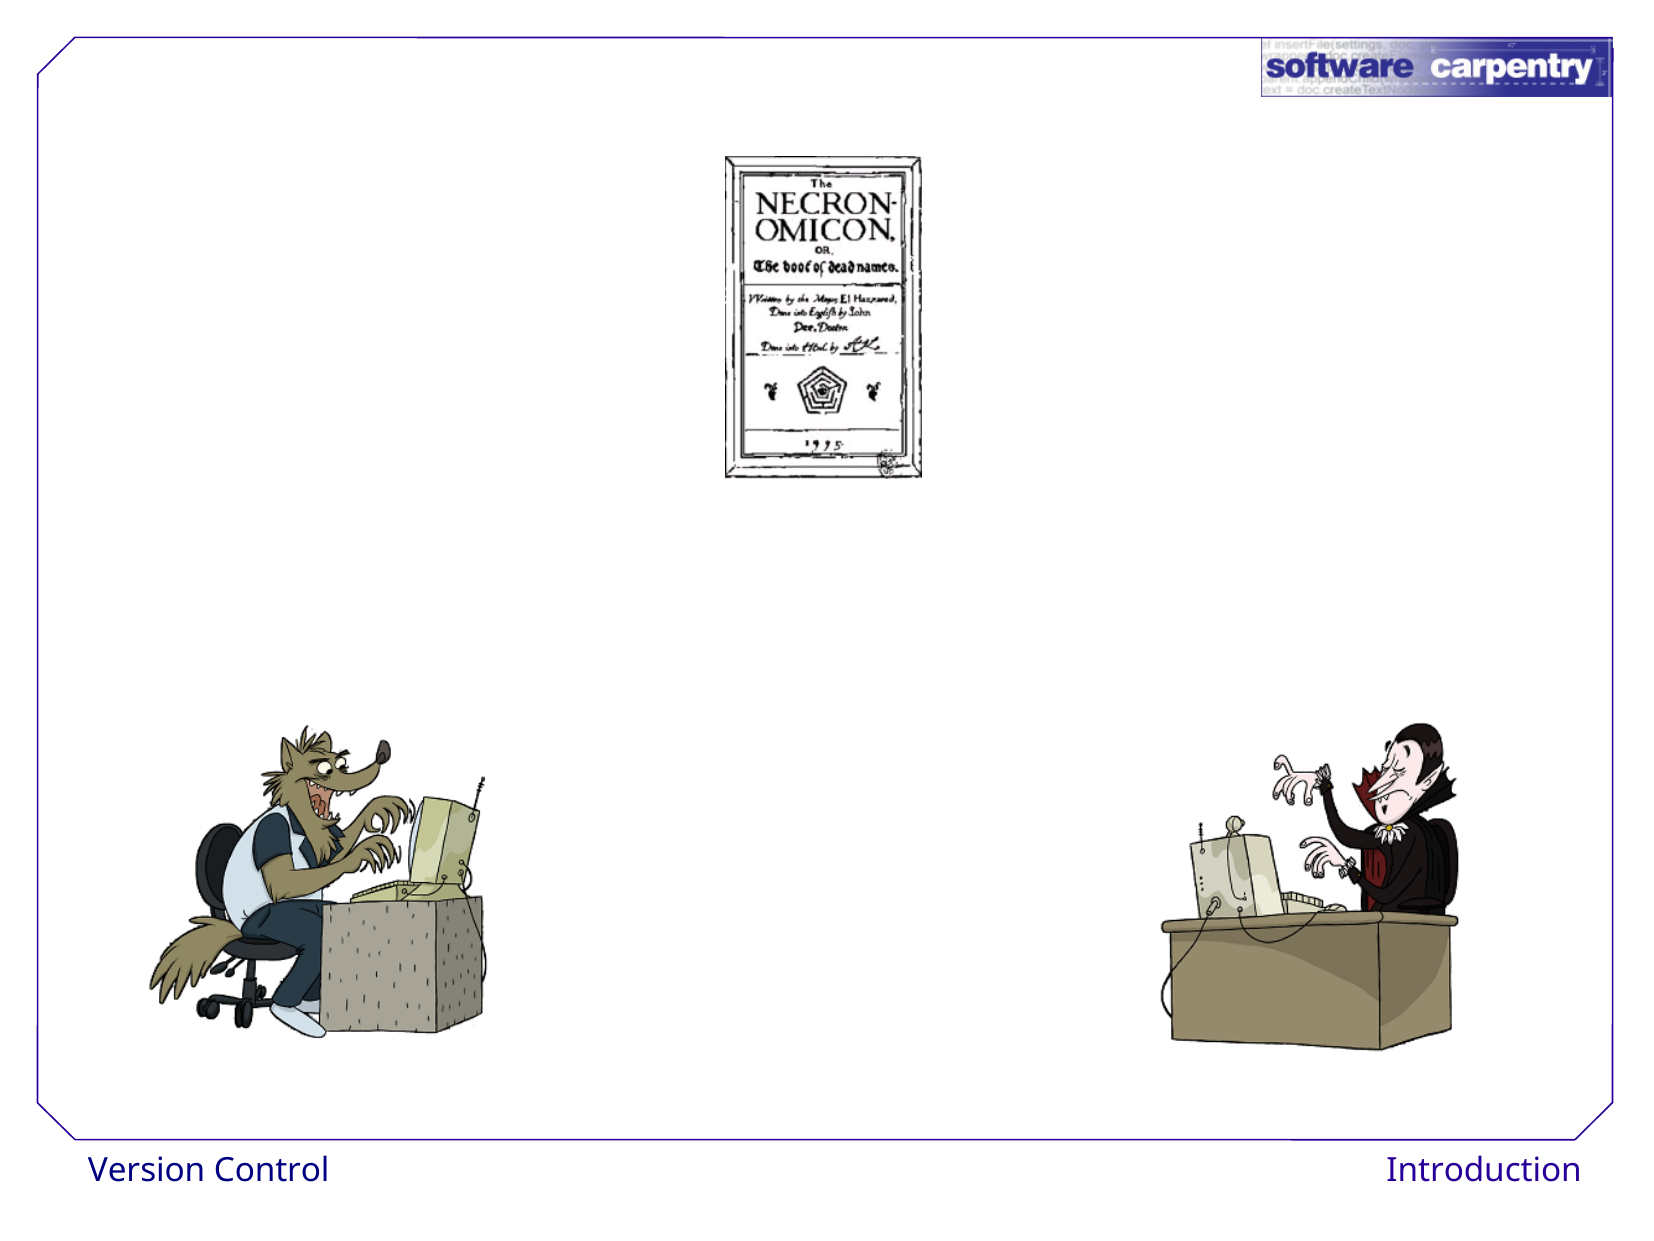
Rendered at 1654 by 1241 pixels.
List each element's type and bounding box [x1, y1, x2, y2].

picture [1261, 39, 1613, 97]
picture [725, 156, 922, 479]
picture [1148, 695, 1474, 1067]
picture [137, 705, 516, 1069]
